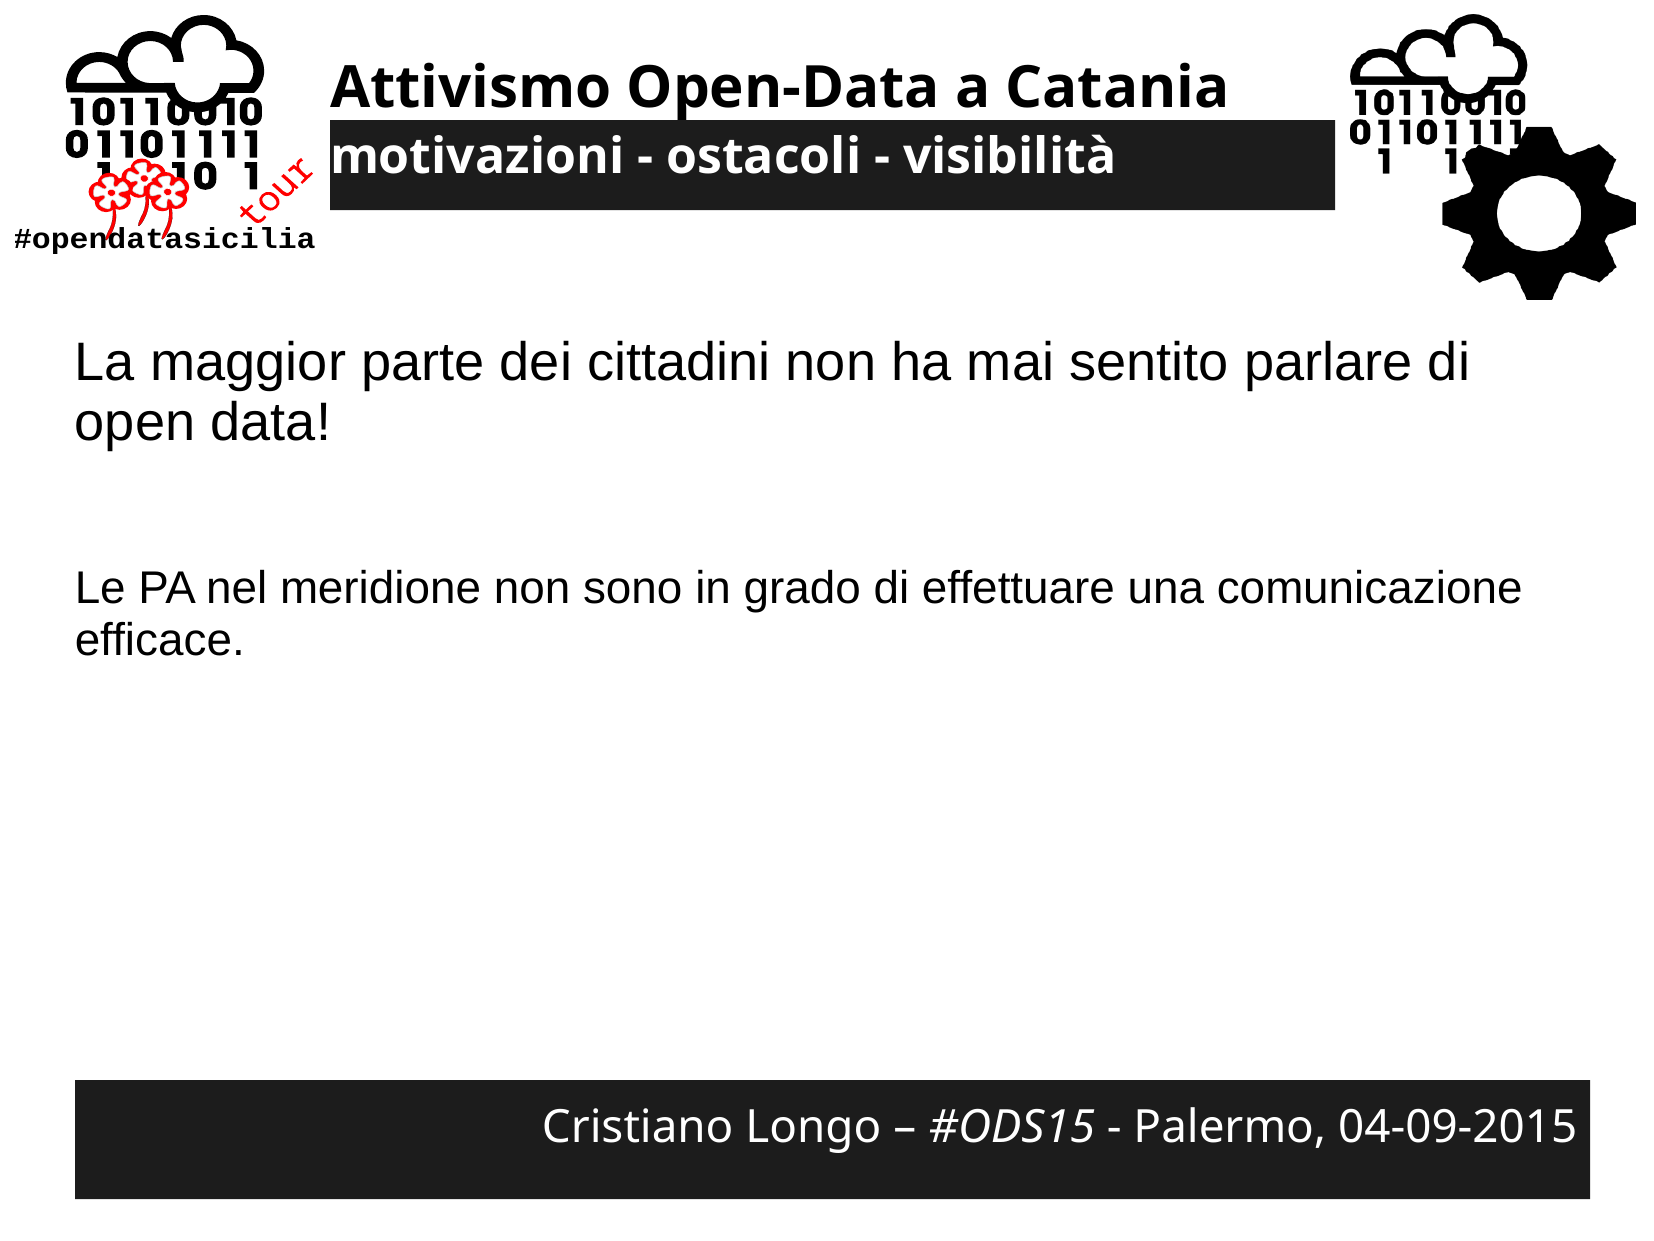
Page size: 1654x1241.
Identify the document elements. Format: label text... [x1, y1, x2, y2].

picture [1350, 14, 1636, 301]
picture [15, 15, 316, 256]
list Cristiano Longo – #ODS15 - Palermo, 04-09-2015 [75, 1080, 1591, 1200]
list Attivismo Open-Data a Catania [330, 45, 1321, 120]
text_box La maggior parte dei cittadini non ha mai sentito parlare di open data! [60, 323, 1576, 461]
list motivazioni - ostacoli - visibilità [330, 120, 1336, 211]
text_box Le PA nel meridione non sono in grado di effettuare una comunicazione efficace. [60, 555, 1591, 673]
